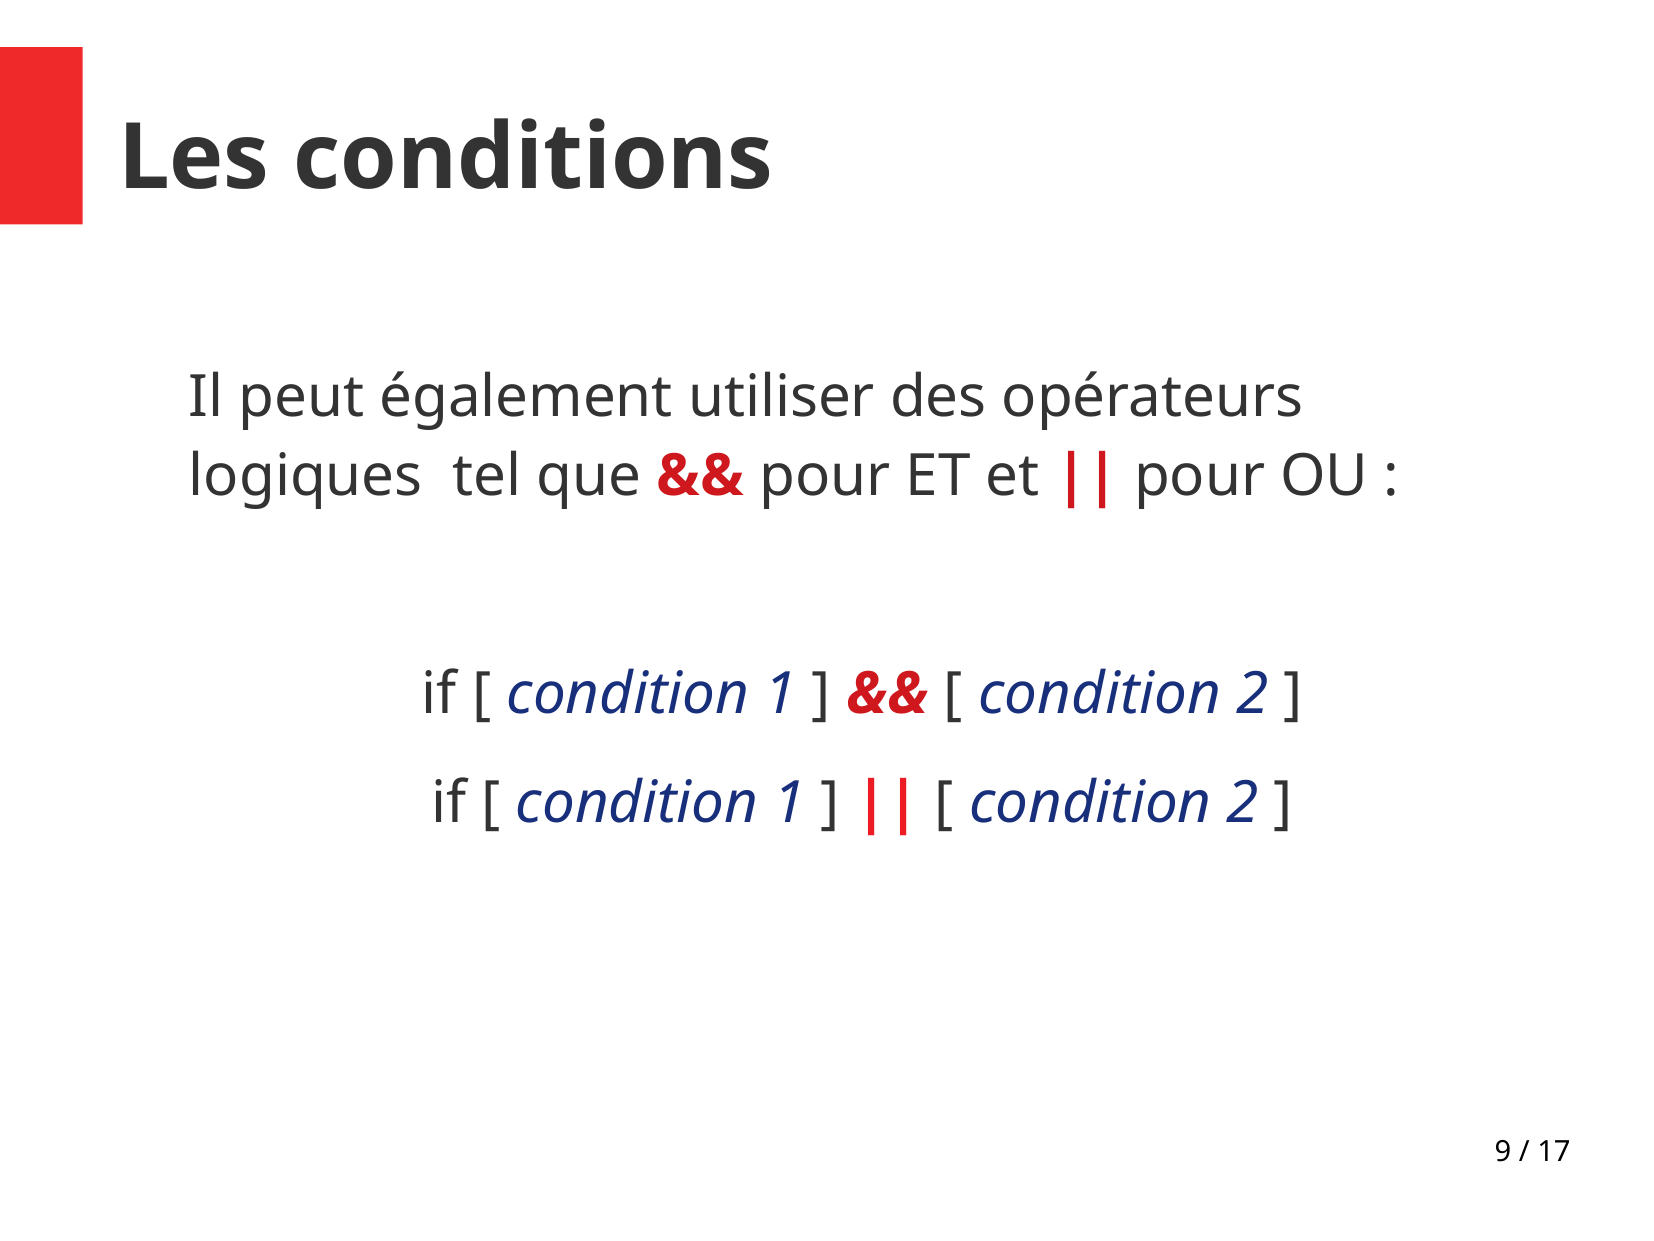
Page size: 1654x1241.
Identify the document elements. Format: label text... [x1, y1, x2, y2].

list Il peut également utiliser des opérateurs logiques tel que && pour ET et || pour OU : if [ condition 1 ] && [ condition 2 ] if [ condition 1 ] || [ condition 2 ] [118, 354, 1536, 1074]
title Les conditions [118, 49, 1571, 257]
